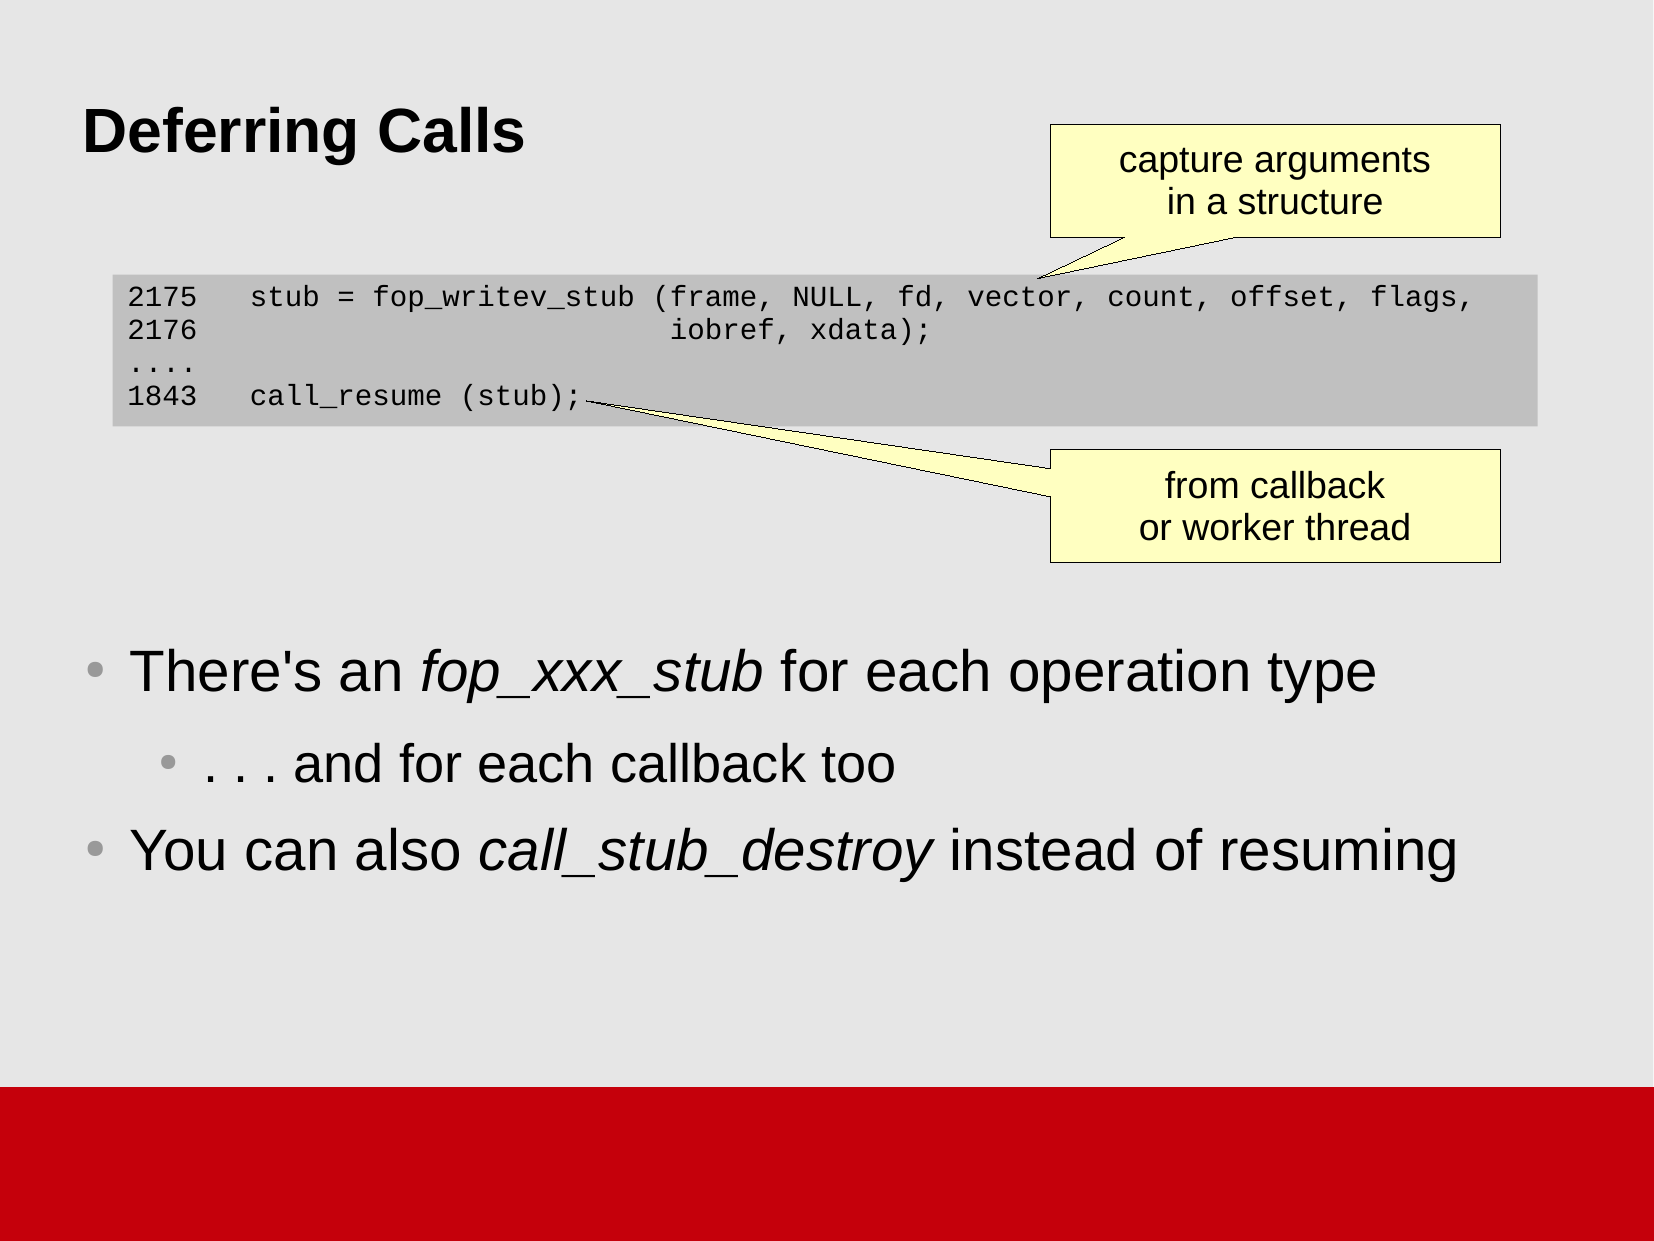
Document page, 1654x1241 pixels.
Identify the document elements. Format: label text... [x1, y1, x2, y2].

text_box from callback or worker thread [586, 400, 1501, 563]
text_box capture arguments in a structure [1037, 124, 1501, 279]
text_box 2175 stub = fop_writev_stub (frame, NULL, fd, vector, count, offset, flags, 2176 iobref, xdata); .... 1843 call_resume (stub); [112, 274, 1538, 427]
title Deferring Calls [82, 37, 1571, 226]
list There's an fop_xxx_stub for each operation type . . . and for each callback too You can also call_stub_destroy instead of resuming [69, 639, 1559, 940]
